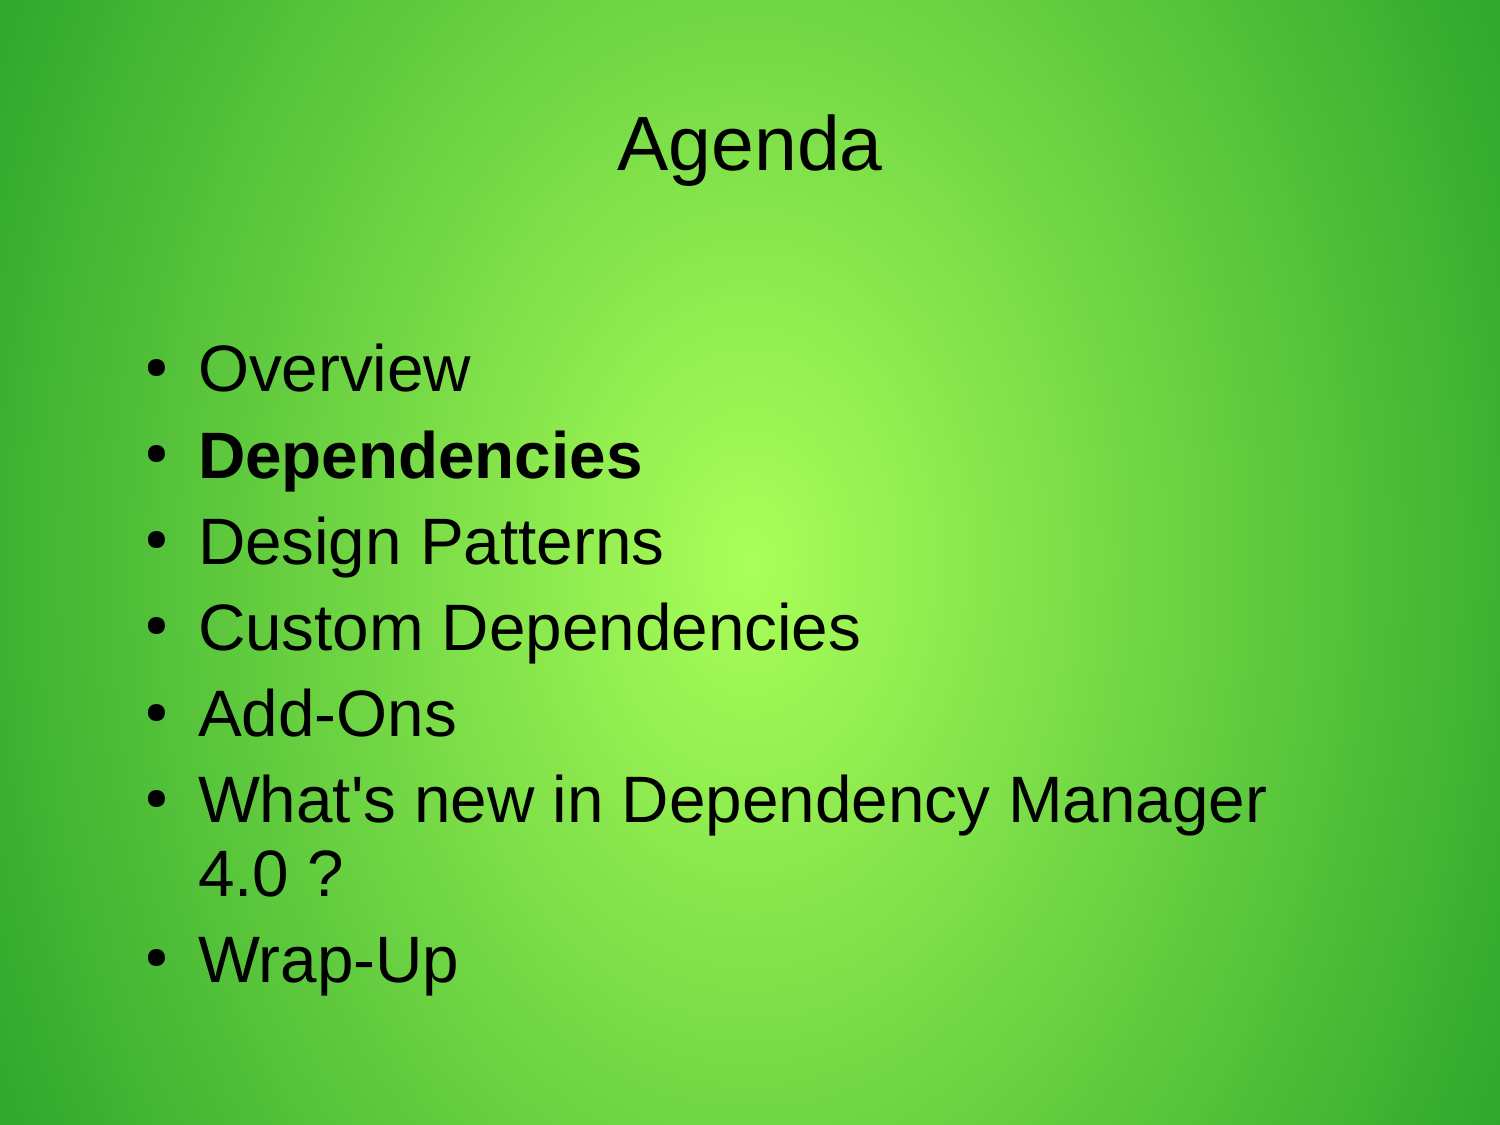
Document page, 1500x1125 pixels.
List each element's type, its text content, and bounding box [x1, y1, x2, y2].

list Overview Dependencies Design Patterns Custom Dependencies Add-Ons What's new in Dependency Manager 4.0 ? Wrap-Up [112, 324, 1388, 978]
title Agenda [112, 42, 1388, 246]
